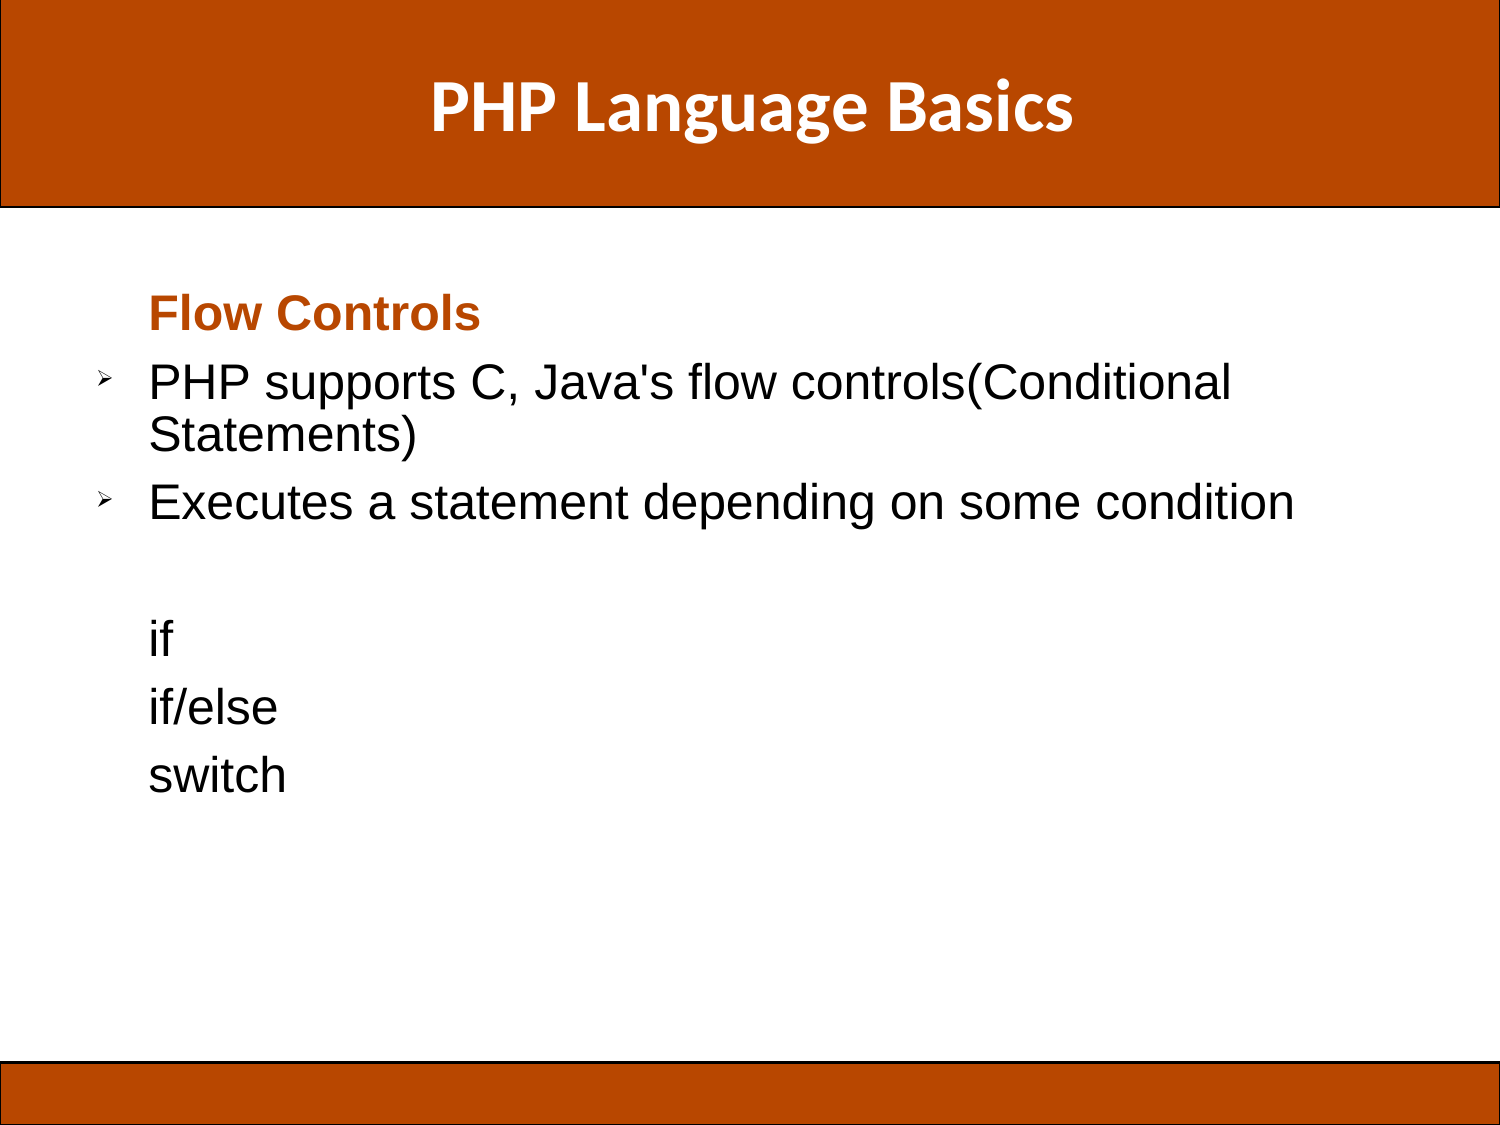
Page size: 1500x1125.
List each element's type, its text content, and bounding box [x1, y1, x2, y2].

text_box PHP Language Basics [295, 66, 1211, 154]
list Flow Controls PHP supports C, Java's flow controls(Conditional Statements) Executes a statement depending on some condition if if/else switch [37, 289, 1418, 1044]
